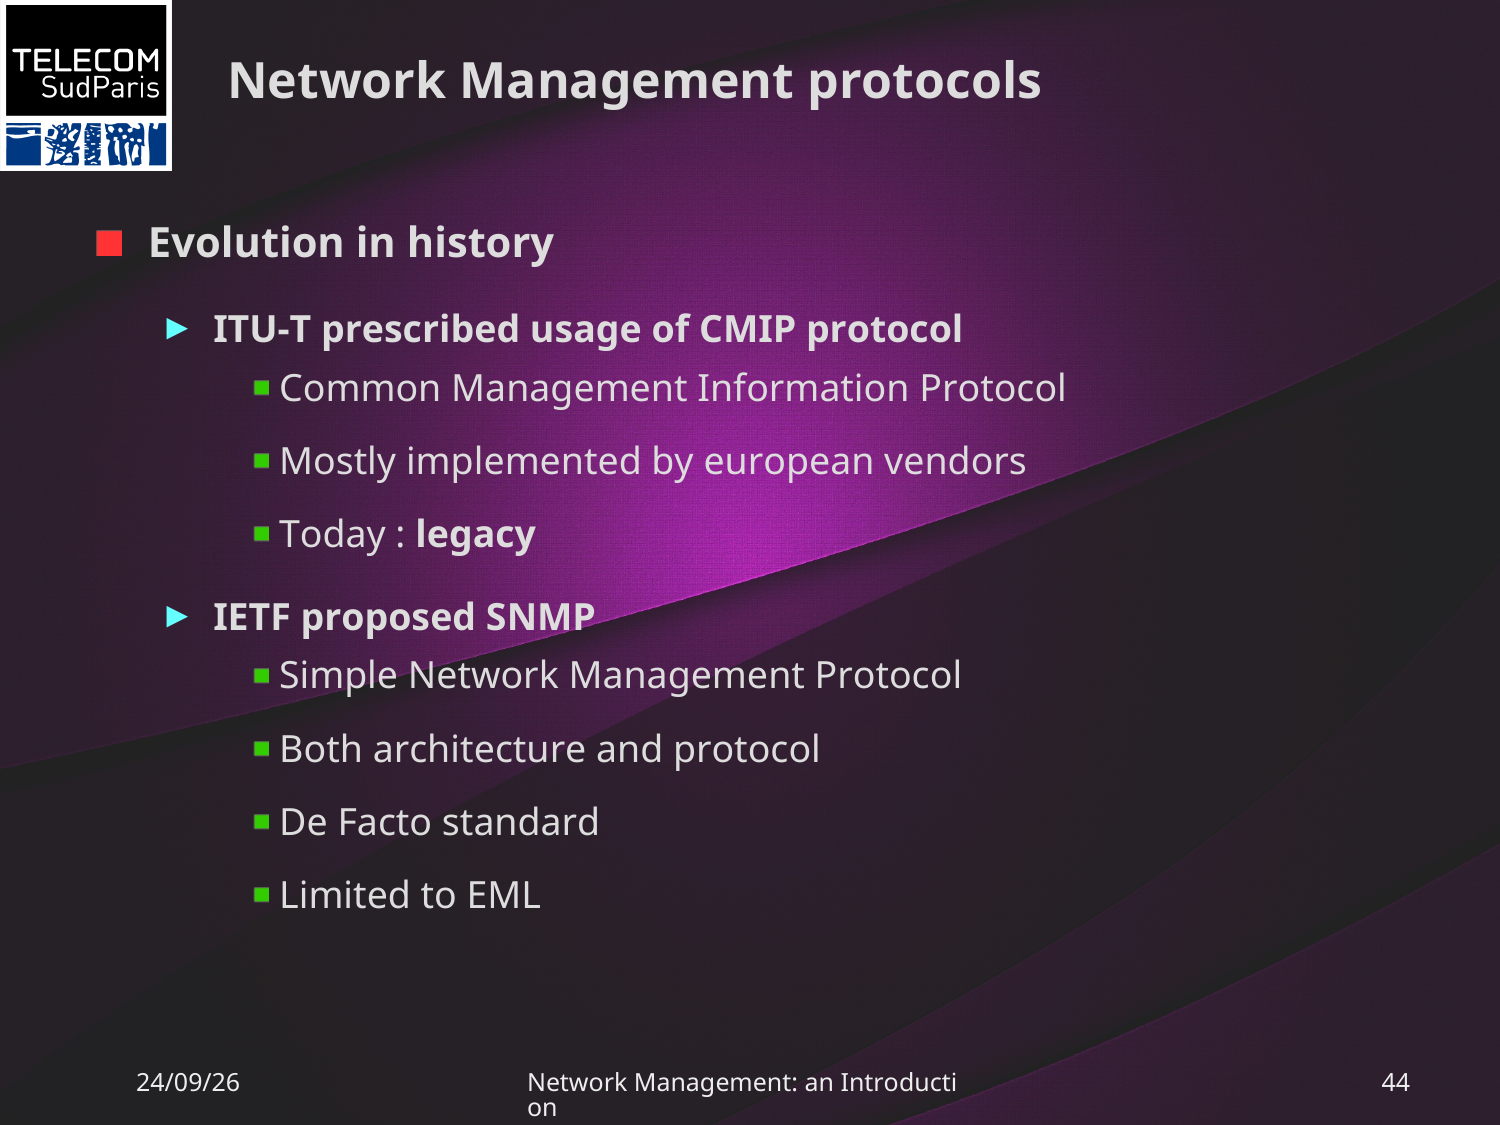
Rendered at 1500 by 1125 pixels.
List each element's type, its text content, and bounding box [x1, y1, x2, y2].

picture [0, 0, 1500, 1125]
title Network Management protocols [212, 19, 1406, 138]
list Evolution in history ITU-T prescribed usage of CMIP protocol Common Management Information Protocol Mostly implemented by european vendors Today : legacy IETF proposed SNMP Simple Network Management Protocol Both architecture and protocol De Facto standard Limited to EML [76, 207, 1427, 977]
